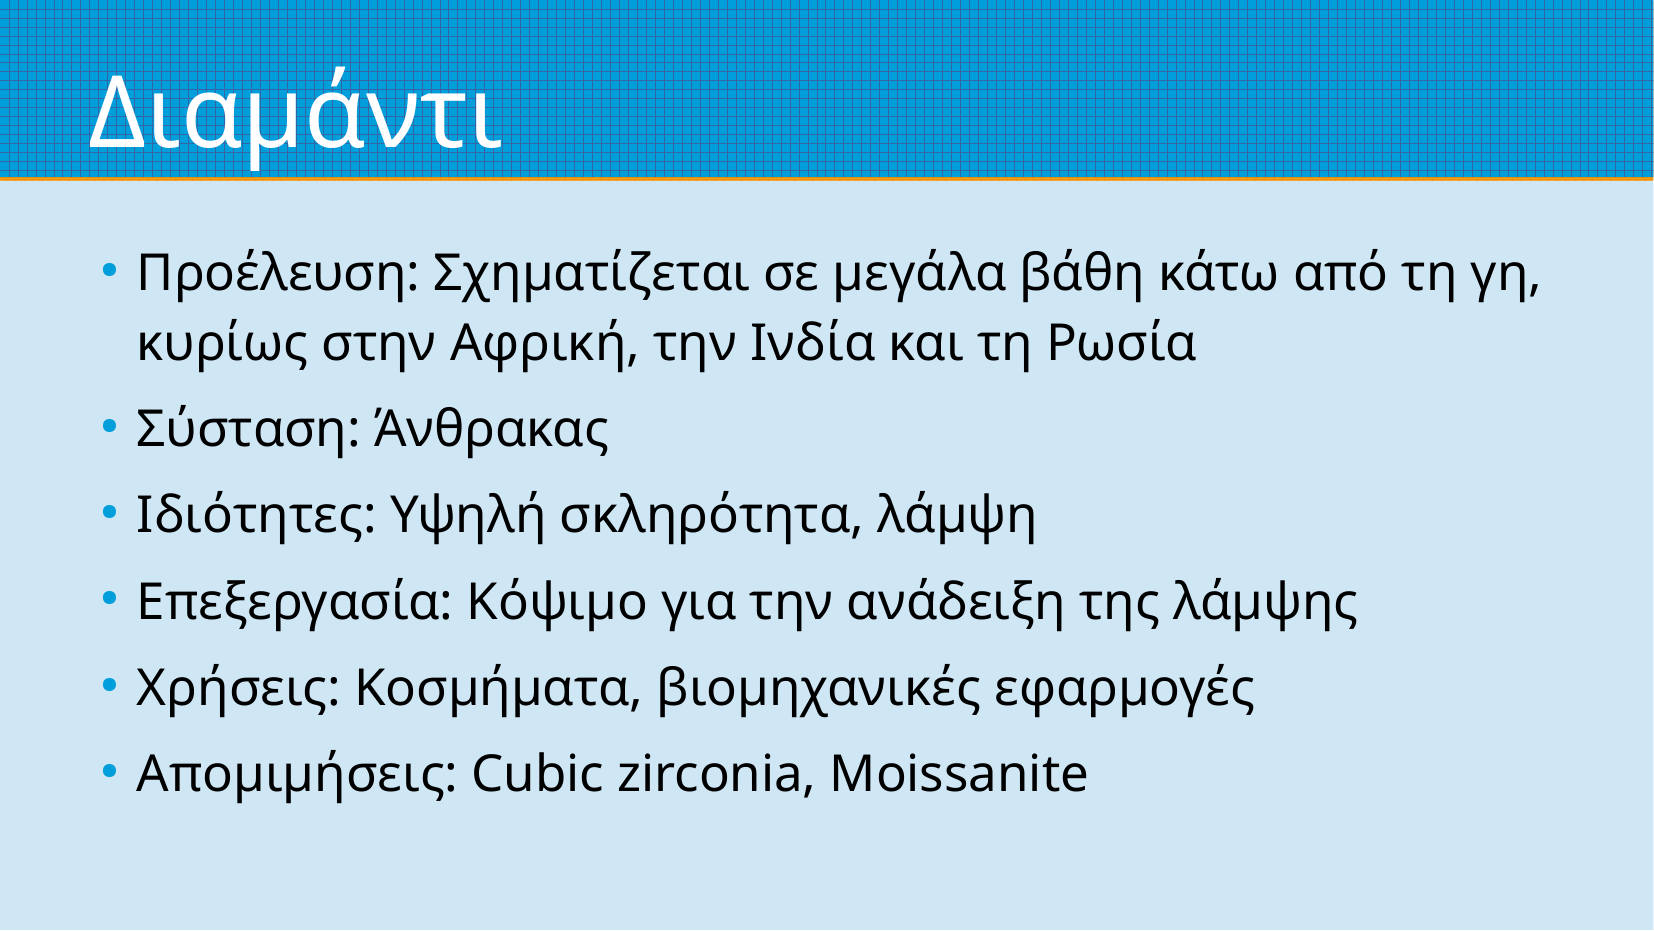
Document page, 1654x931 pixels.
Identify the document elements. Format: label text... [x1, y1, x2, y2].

list Προέλευση: Σχηματίζεται σε μεγάλα βάθη κάτω από τη γη, κυρίως στην Αφρική, την Ινδία και τη Ρωσία Σύσταση: Άνθρακας Ιδιότητες: Υψηλή σκληρότητα, λάμψη Επεξεργασία: Κόψιμο για την ανάδειξη της λάμψης Χρήσεις: Κοσμήματα, βιομηχανικές εφαρμογές Απομιμήσεις: Cubic zirconia, Moissanite [88, 236, 1565, 813]
title Διαμάντι [88, 14, 1565, 178]
